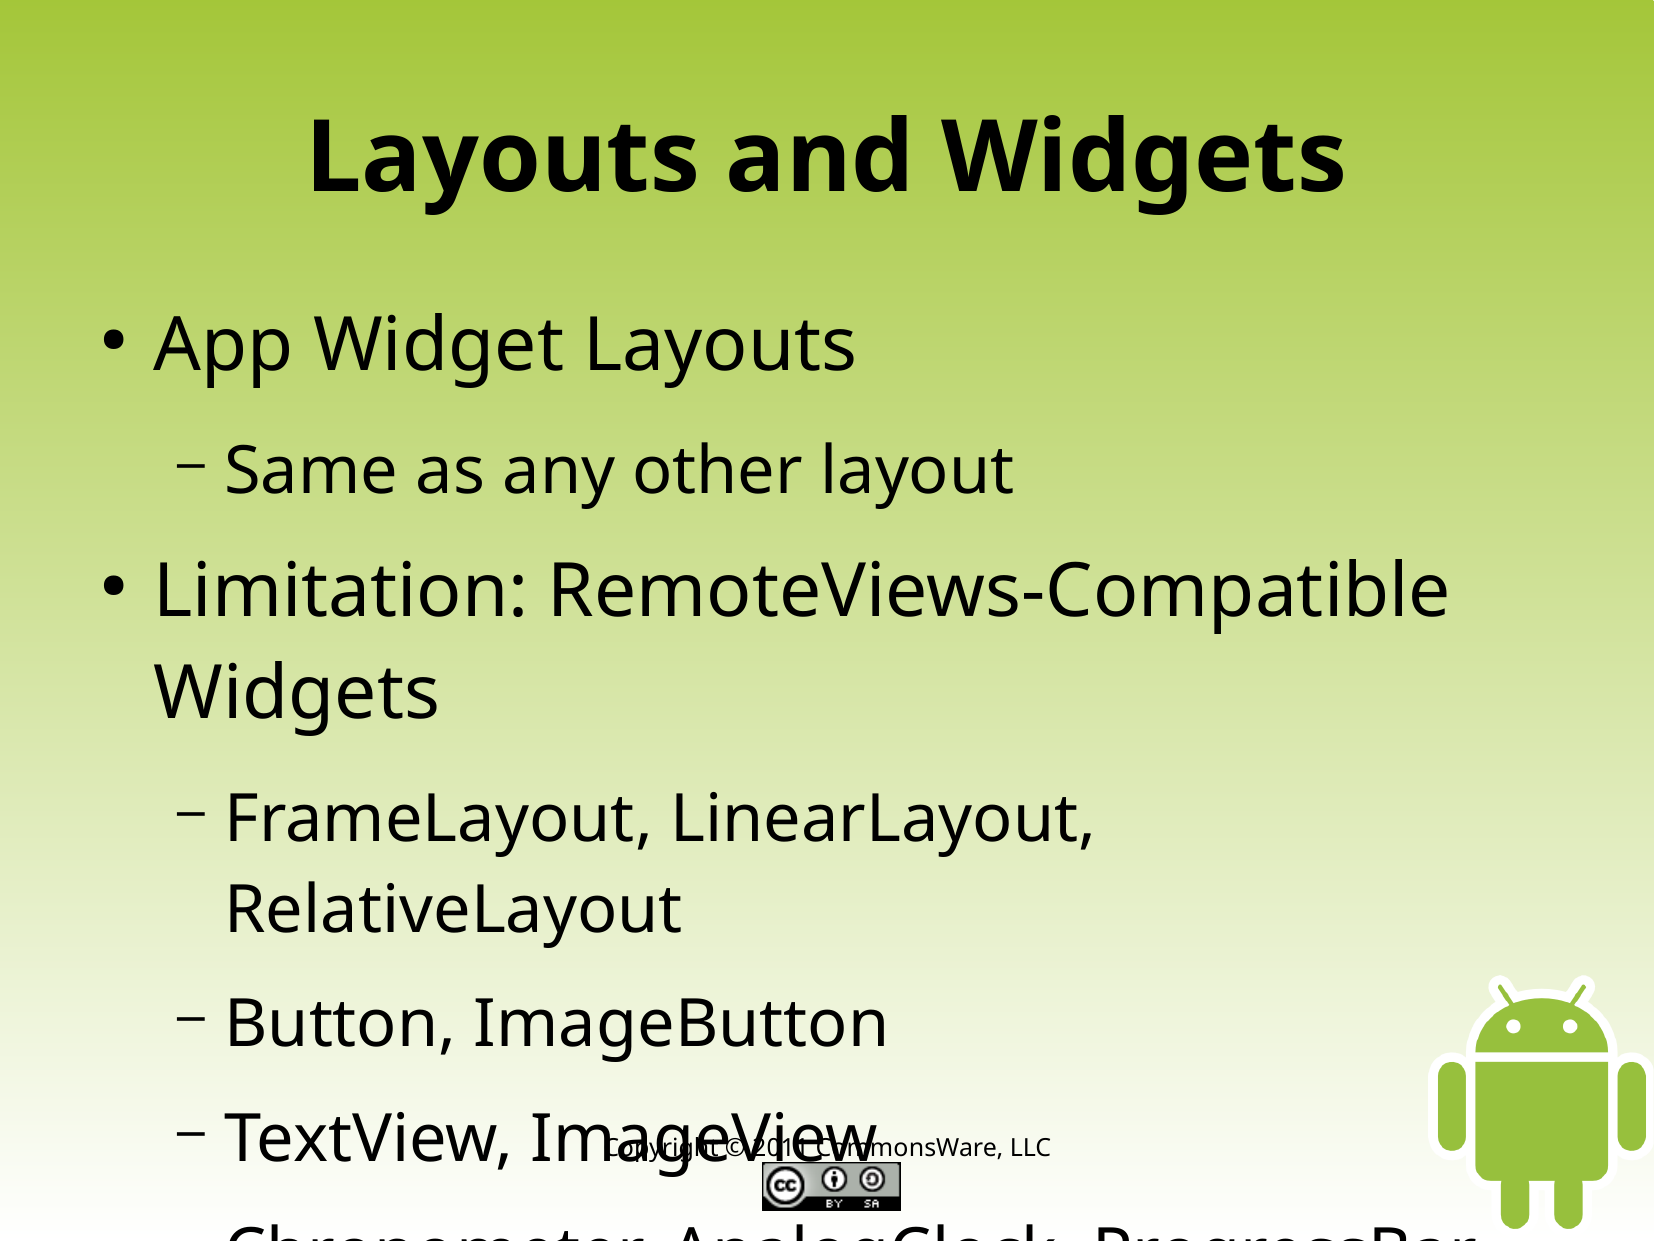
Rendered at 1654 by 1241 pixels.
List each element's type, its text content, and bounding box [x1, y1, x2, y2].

list App Widget Layouts Same as any other layout Limitation: RemoteViews-Compatible Widgets FrameLayout, LinearLayout, RelativeLayout Button, ImageButton TextView, ImageView Chronometer, AnalogClock, ProgressBar [82, 290, 1571, 1094]
picture [1428, 975, 1654, 1238]
picture [762, 1162, 901, 1211]
title Layouts and Widgets [82, 49, 1571, 257]
